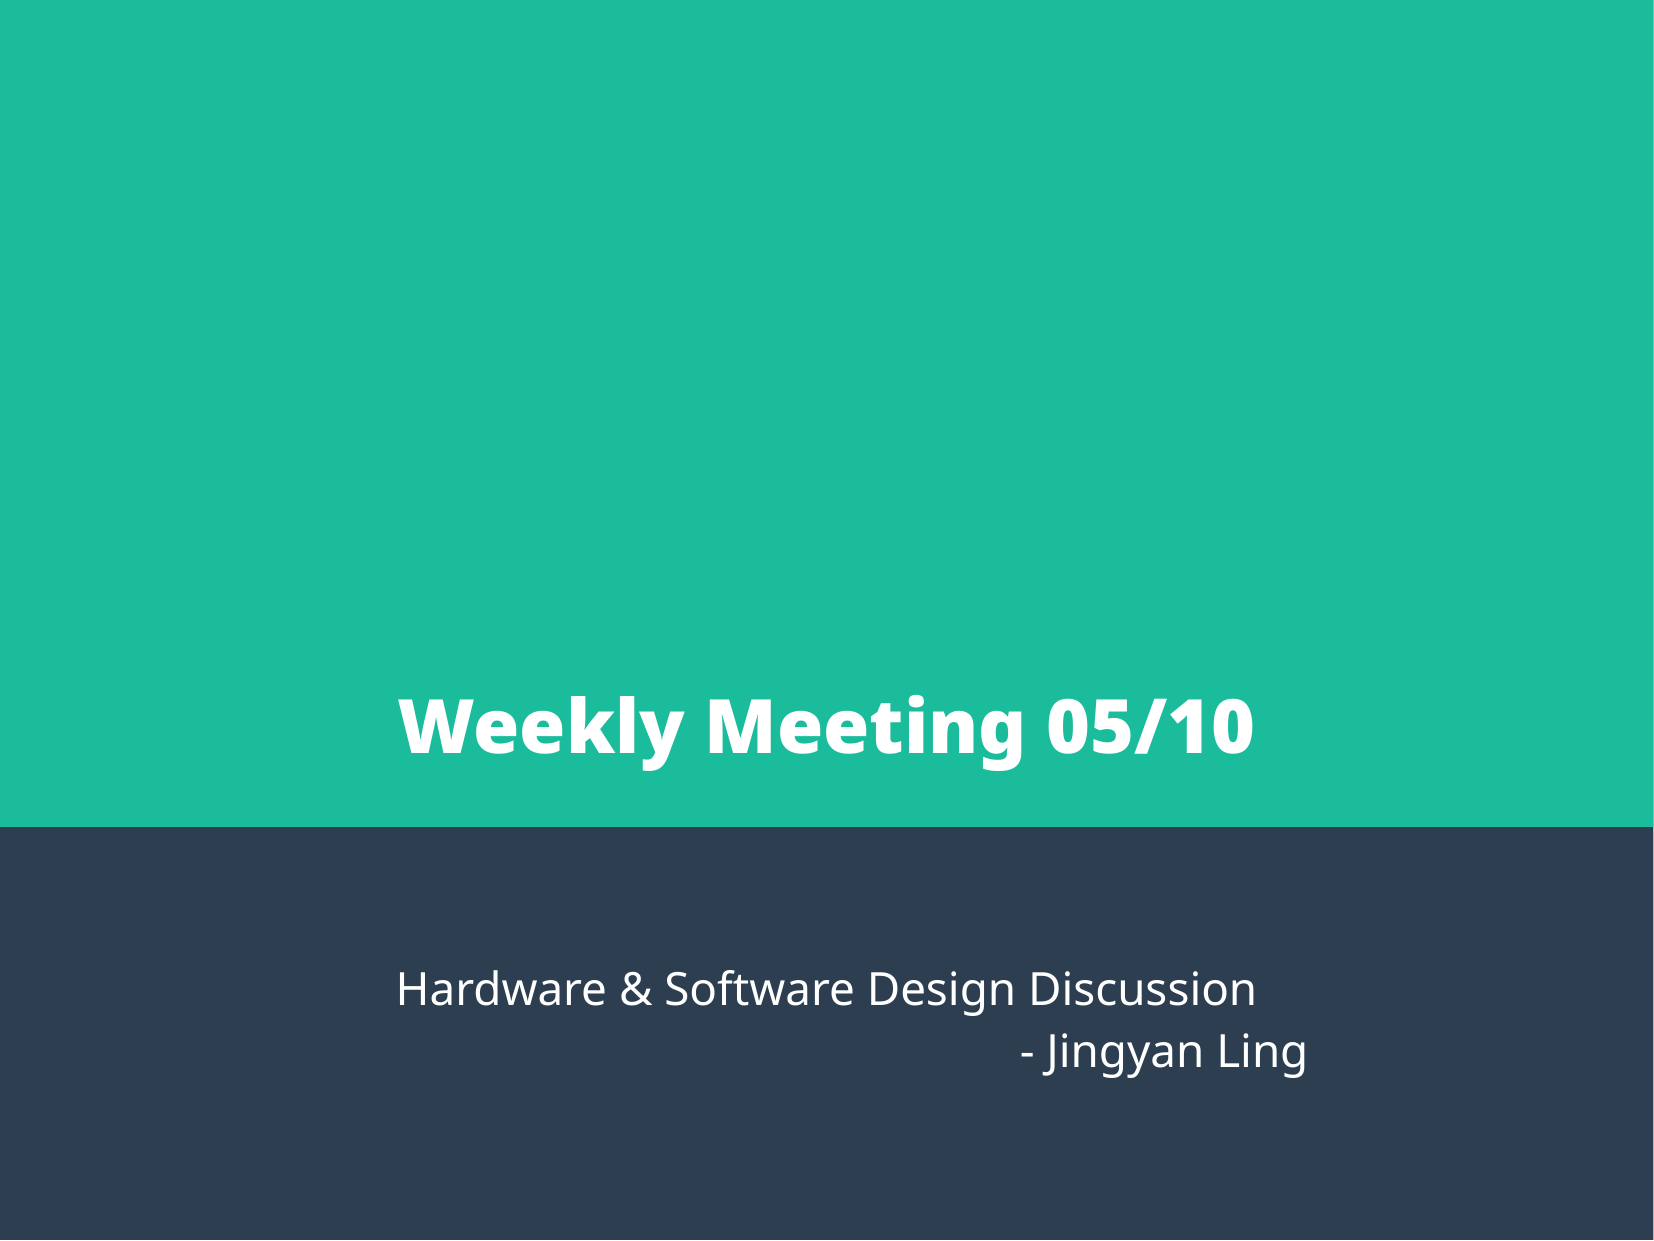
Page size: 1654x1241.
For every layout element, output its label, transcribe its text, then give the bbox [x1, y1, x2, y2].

title Weekly Meeting 05/10 [59, 620, 1595, 778]
subtitle Hardware & Software Design Discussion - Jingyan Ling [59, 856, 1595, 1182]
